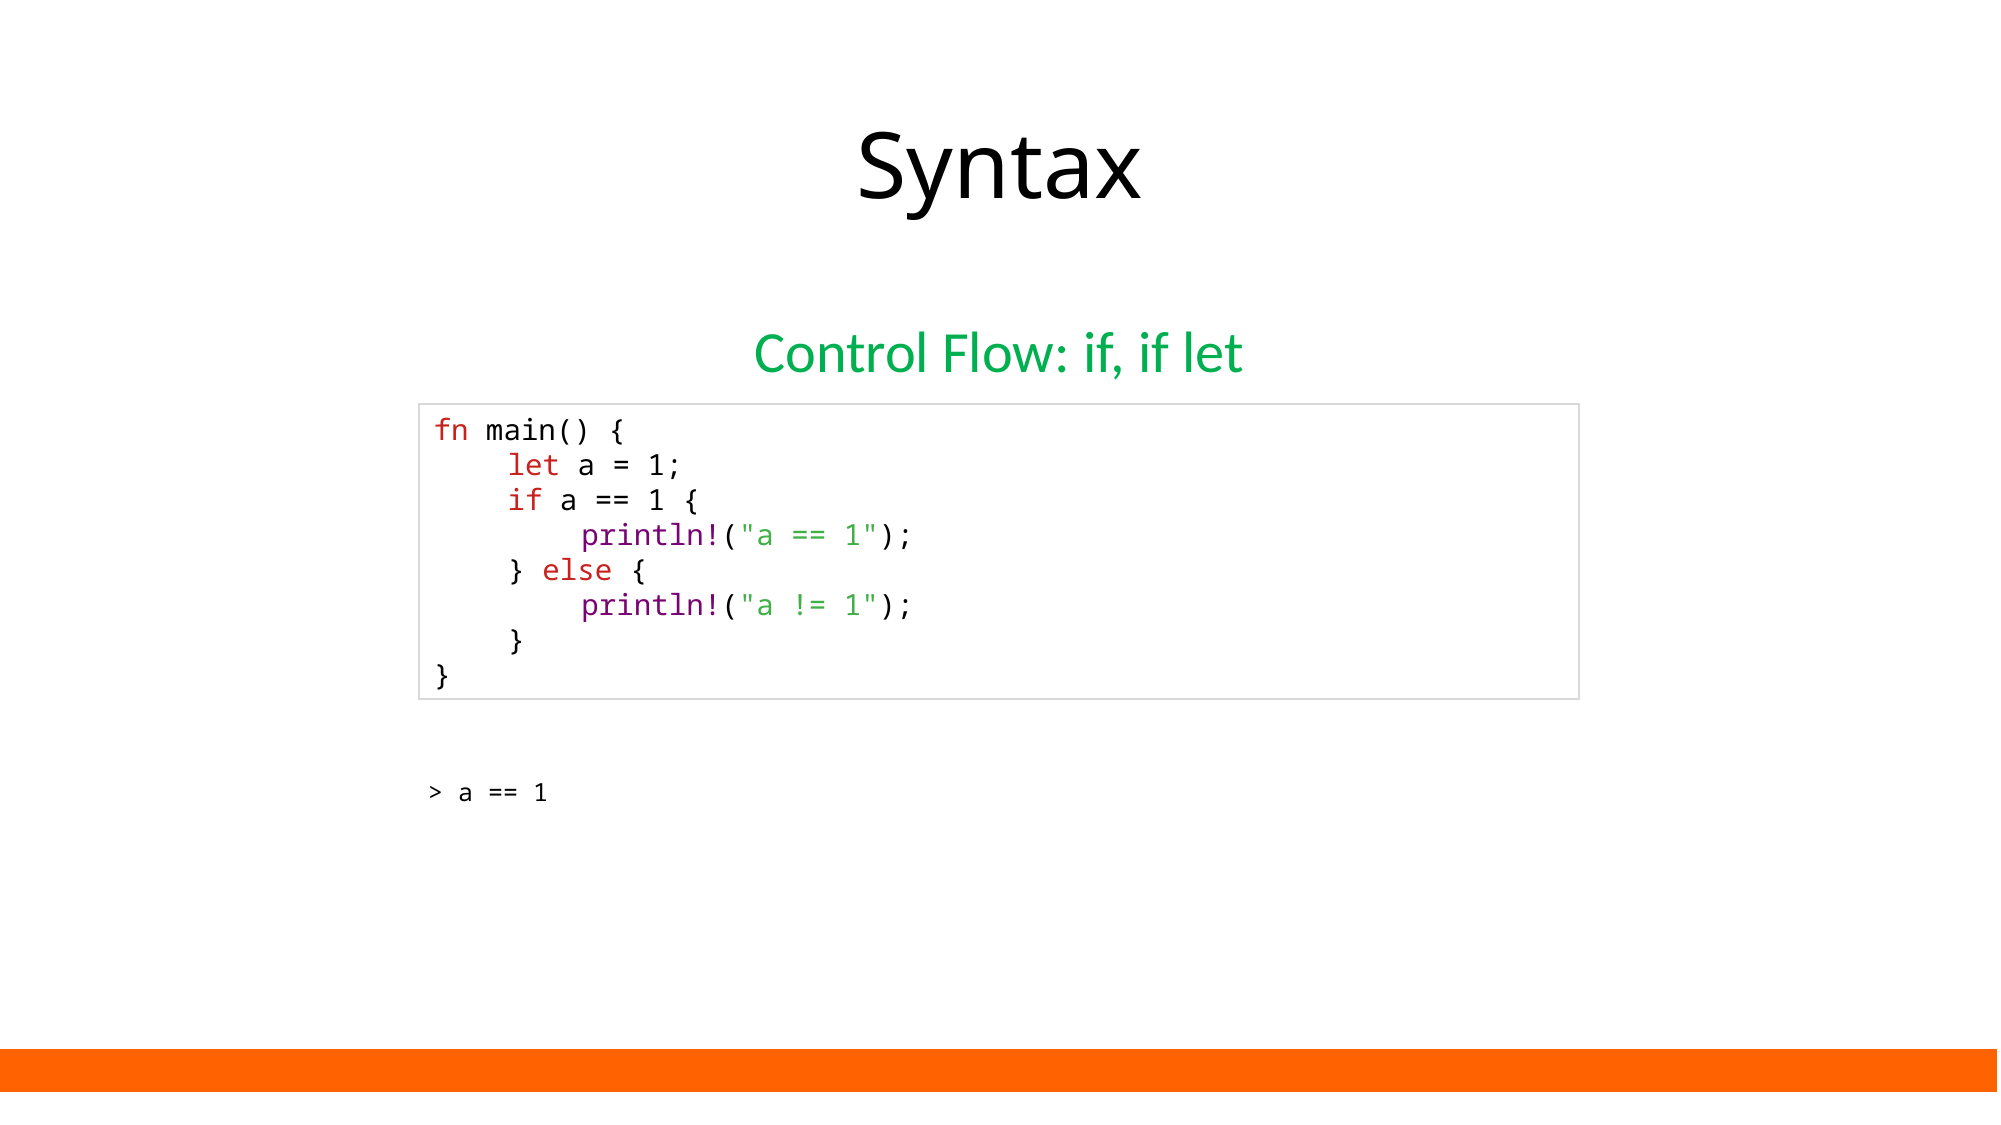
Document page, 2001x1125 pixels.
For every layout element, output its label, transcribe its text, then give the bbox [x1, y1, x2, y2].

text_box > a == 1 [413, 767, 1477, 858]
text_box [0, 1049, 1997, 1092]
title Syntax [137, 59, 1863, 278]
text_box fn main() { let a = 1; if a == 1 { println!("a == 1"); } else { println!("a != 1"); } } [418, 404, 1579, 699]
list Control Flow: if, if let [420, 314, 1579, 403]
